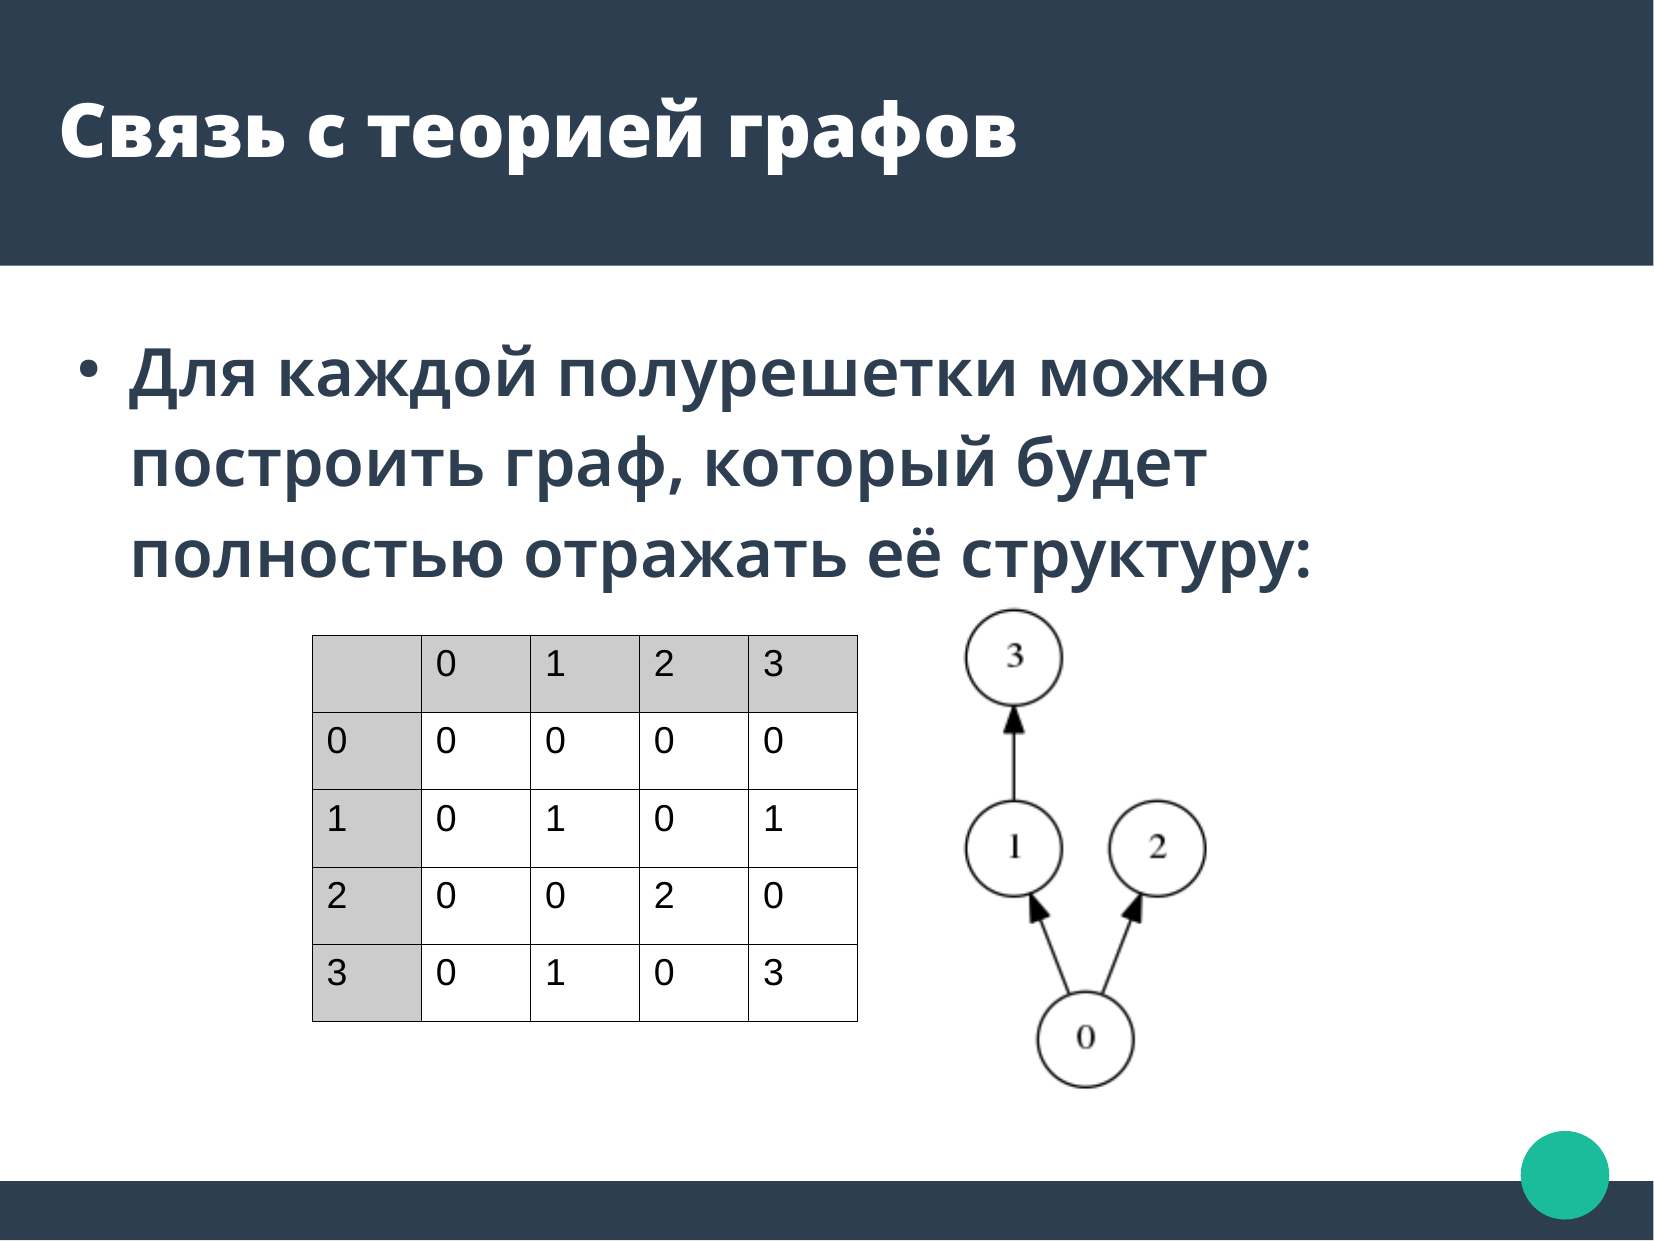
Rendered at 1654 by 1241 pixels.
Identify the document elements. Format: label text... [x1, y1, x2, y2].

table_cell 1 [313, 790, 421, 867]
table_cell 0 [531, 713, 639, 789]
table_header 1 [531, 636, 639, 712]
title Связь с теорией графов [59, 49, 1595, 207]
table_cell 2 [313, 868, 421, 944]
table_cell 0 [422, 790, 530, 867]
table_cell 1 [531, 945, 639, 1021]
table_cell 0 [640, 713, 748, 789]
table_cell 0 [313, 713, 421, 789]
table_cell 0 [749, 868, 857, 944]
table_cell 0 [422, 868, 530, 944]
table_cell 0 [531, 868, 639, 944]
table_header 2 [640, 636, 748, 712]
table_header [313, 636, 421, 712]
table_cell 3 [749, 945, 857, 1021]
table_cell 0 [749, 713, 857, 789]
list Для каждой полурешетки можно построить граф, который будет полностью отражать её структуру: [59, 324, 1595, 1152]
table_cell 0 [640, 945, 748, 1021]
table_cell 3 [313, 945, 421, 1021]
table_header 0 [422, 636, 530, 712]
table_header 3 [749, 636, 857, 712]
table_cell 2 [640, 868, 748, 944]
table_cell 1 [749, 790, 857, 867]
table_cell 1 [531, 790, 639, 867]
table_cell 0 [422, 945, 530, 1021]
table_cell 0 [422, 713, 530, 789]
picture [956, 600, 1217, 1099]
table_cell 0 [640, 790, 748, 867]
